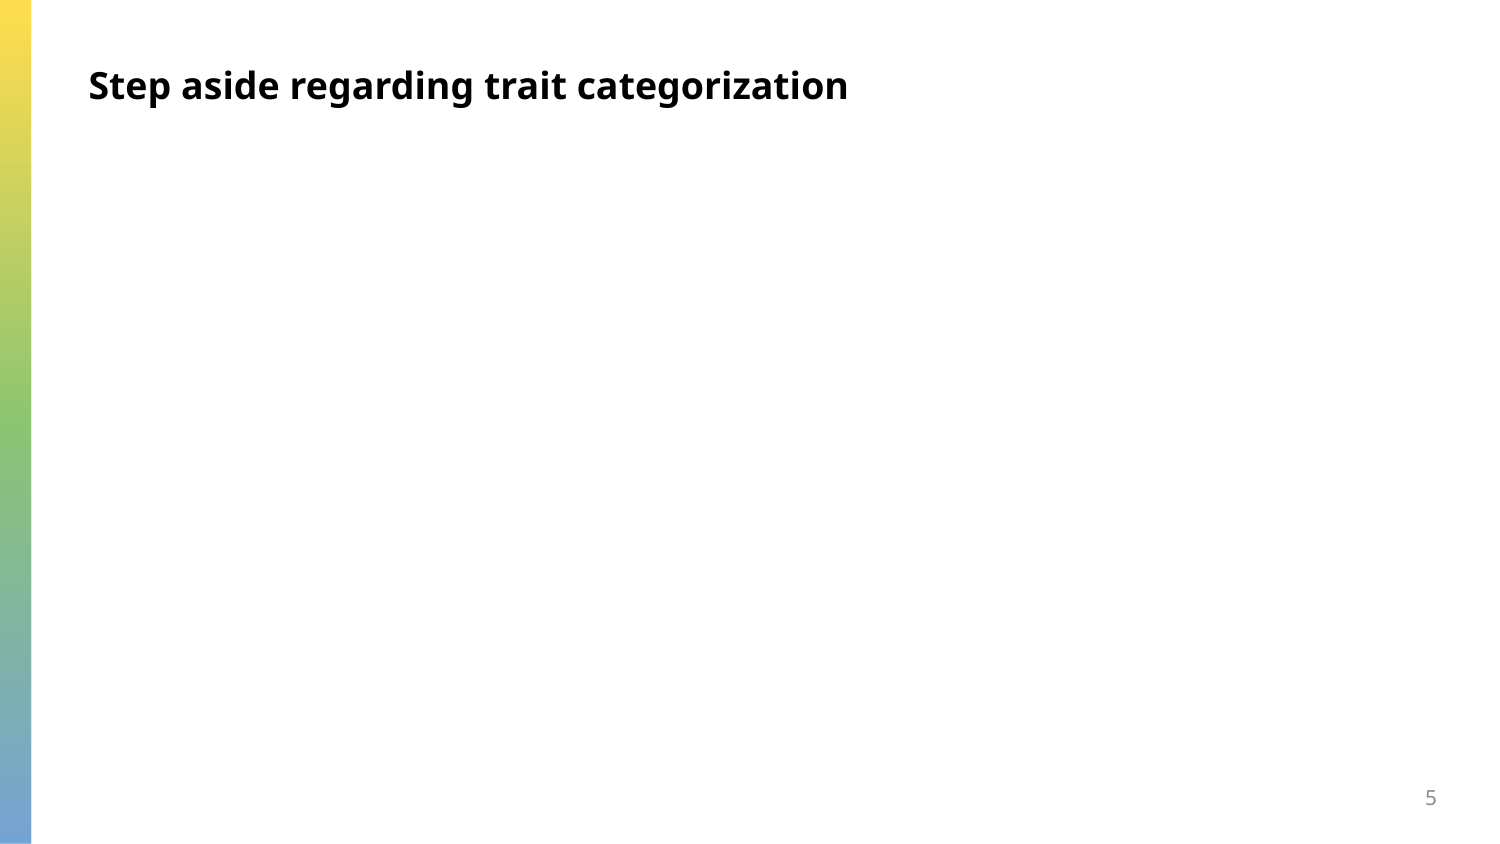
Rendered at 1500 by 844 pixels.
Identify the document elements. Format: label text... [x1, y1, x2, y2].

picture [0, 0, 1500, 844]
slide_number <number> [1240, 767, 1437, 813]
list Step aside regarding trait categorization [88, 61, 1442, 157]
